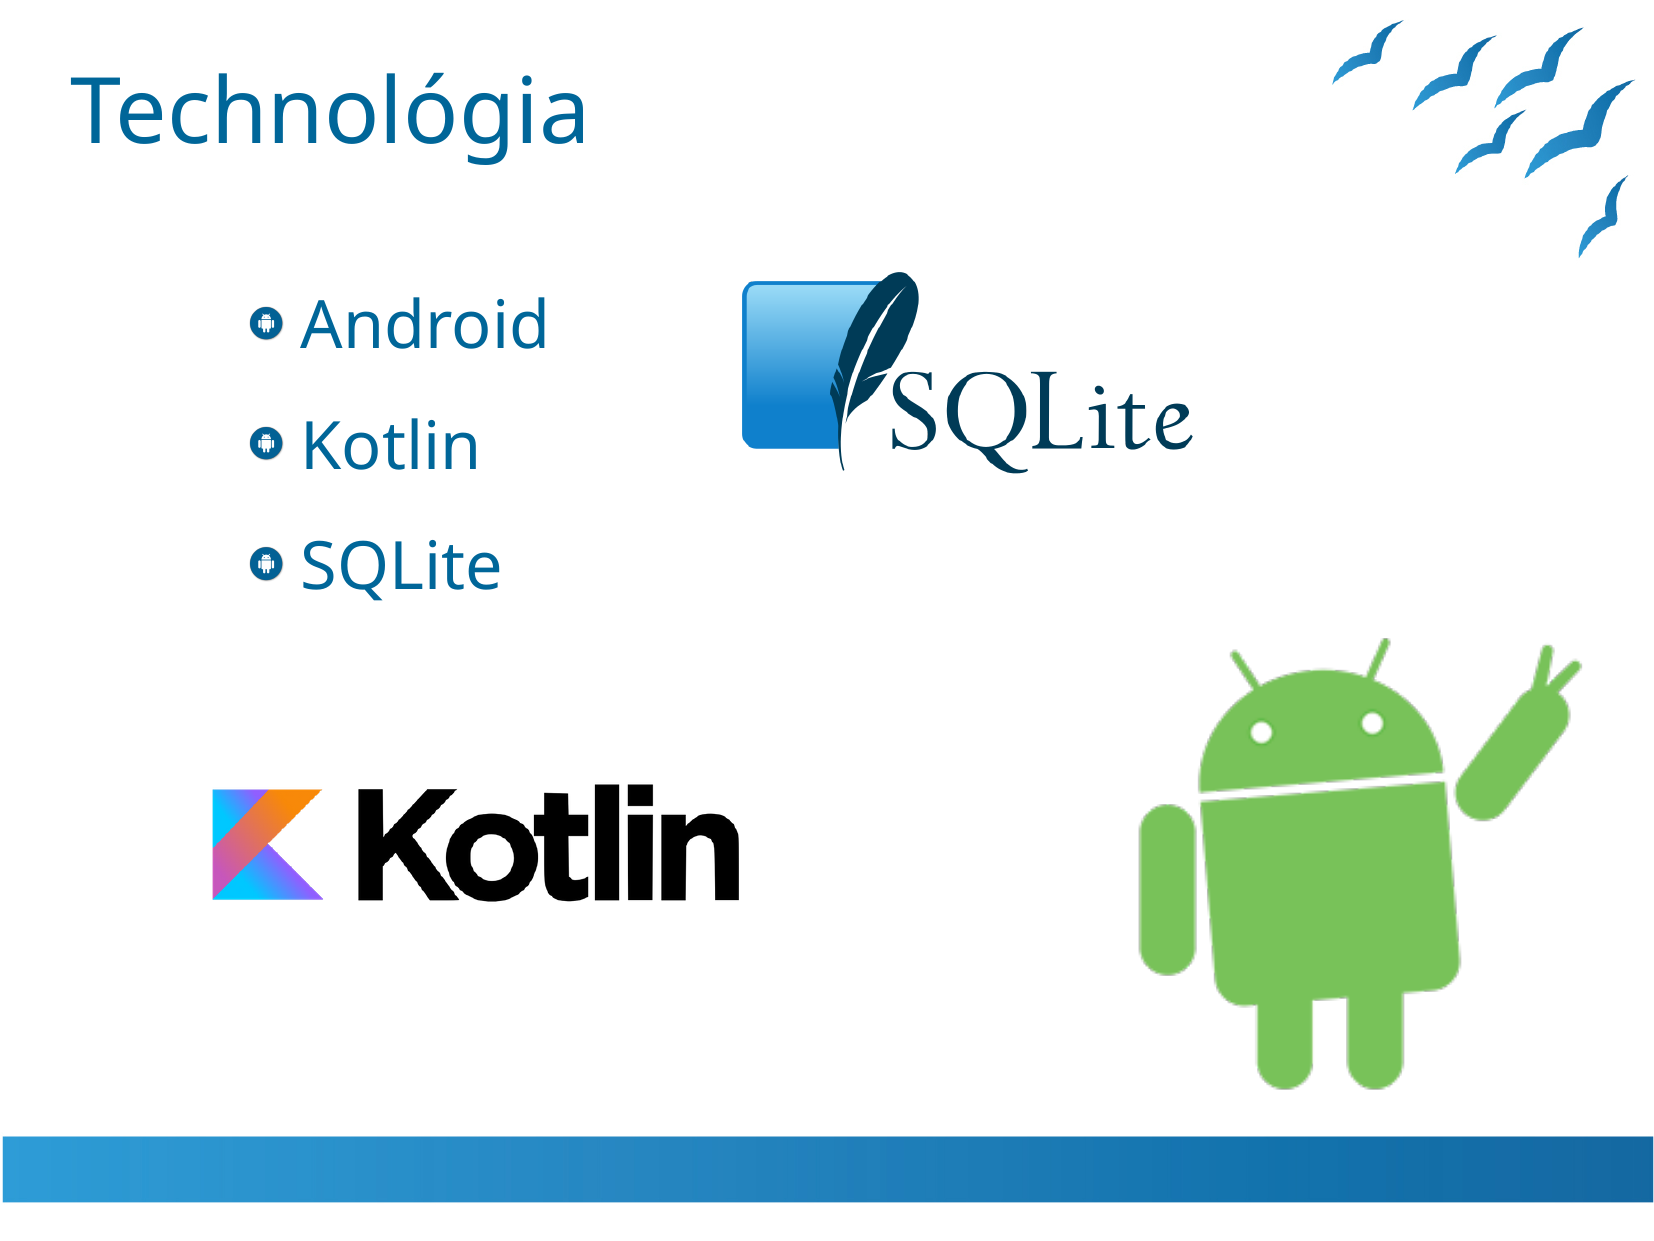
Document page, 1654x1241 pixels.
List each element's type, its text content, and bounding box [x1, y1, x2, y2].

list Android Kotlin SQLite [248, 277, 609, 674]
title Technológia [70, 50, 1430, 167]
picture [0, 0, 1654, 1241]
